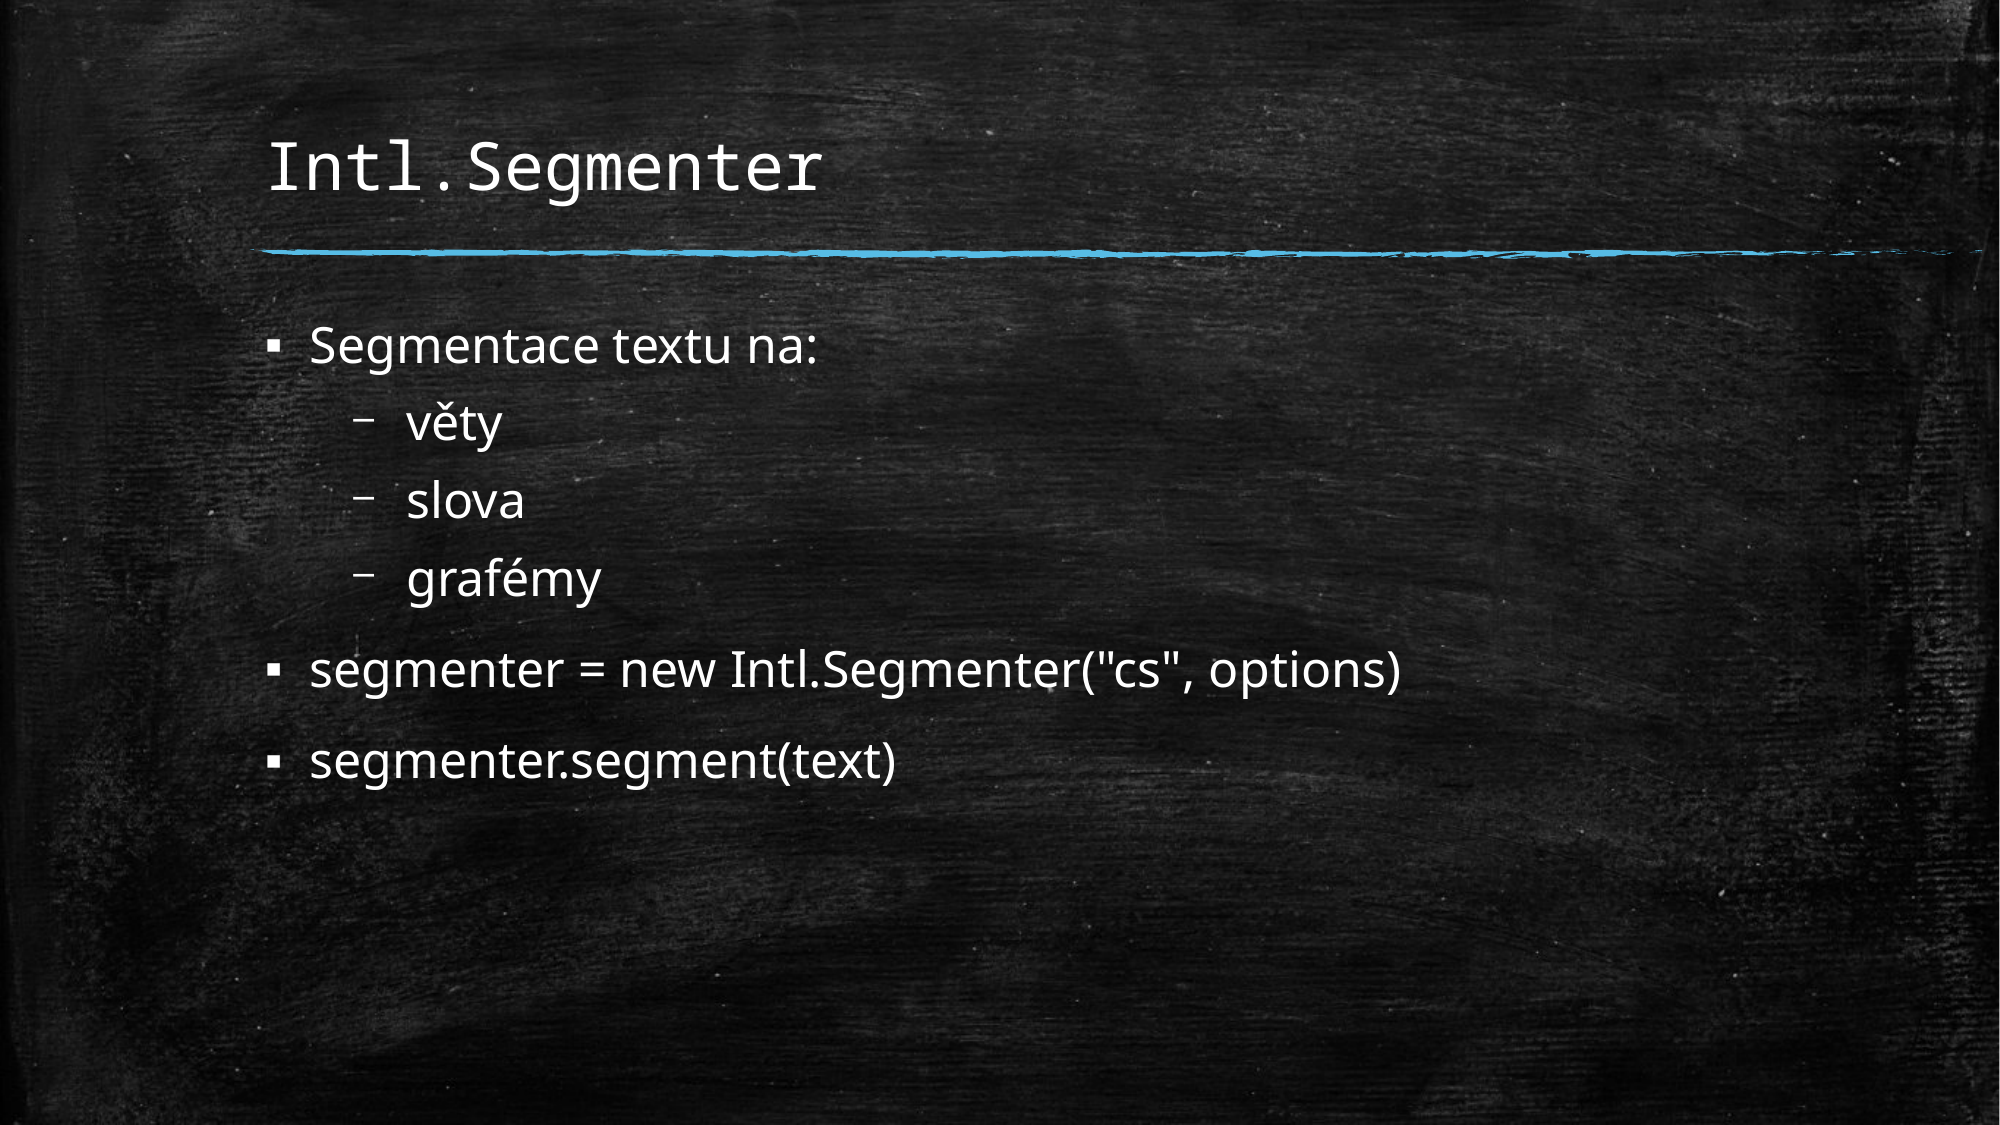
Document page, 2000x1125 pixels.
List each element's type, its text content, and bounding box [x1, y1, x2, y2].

list Segmentace textu na: věty slova grafémy segmenter = new Intl.Segmenter("cs", options) segmenter.segment(text) [249, 312, 1750, 1013]
picture [0, 0, 2000, 1125]
title Intl.Segmenter [249, 45, 1750, 213]
